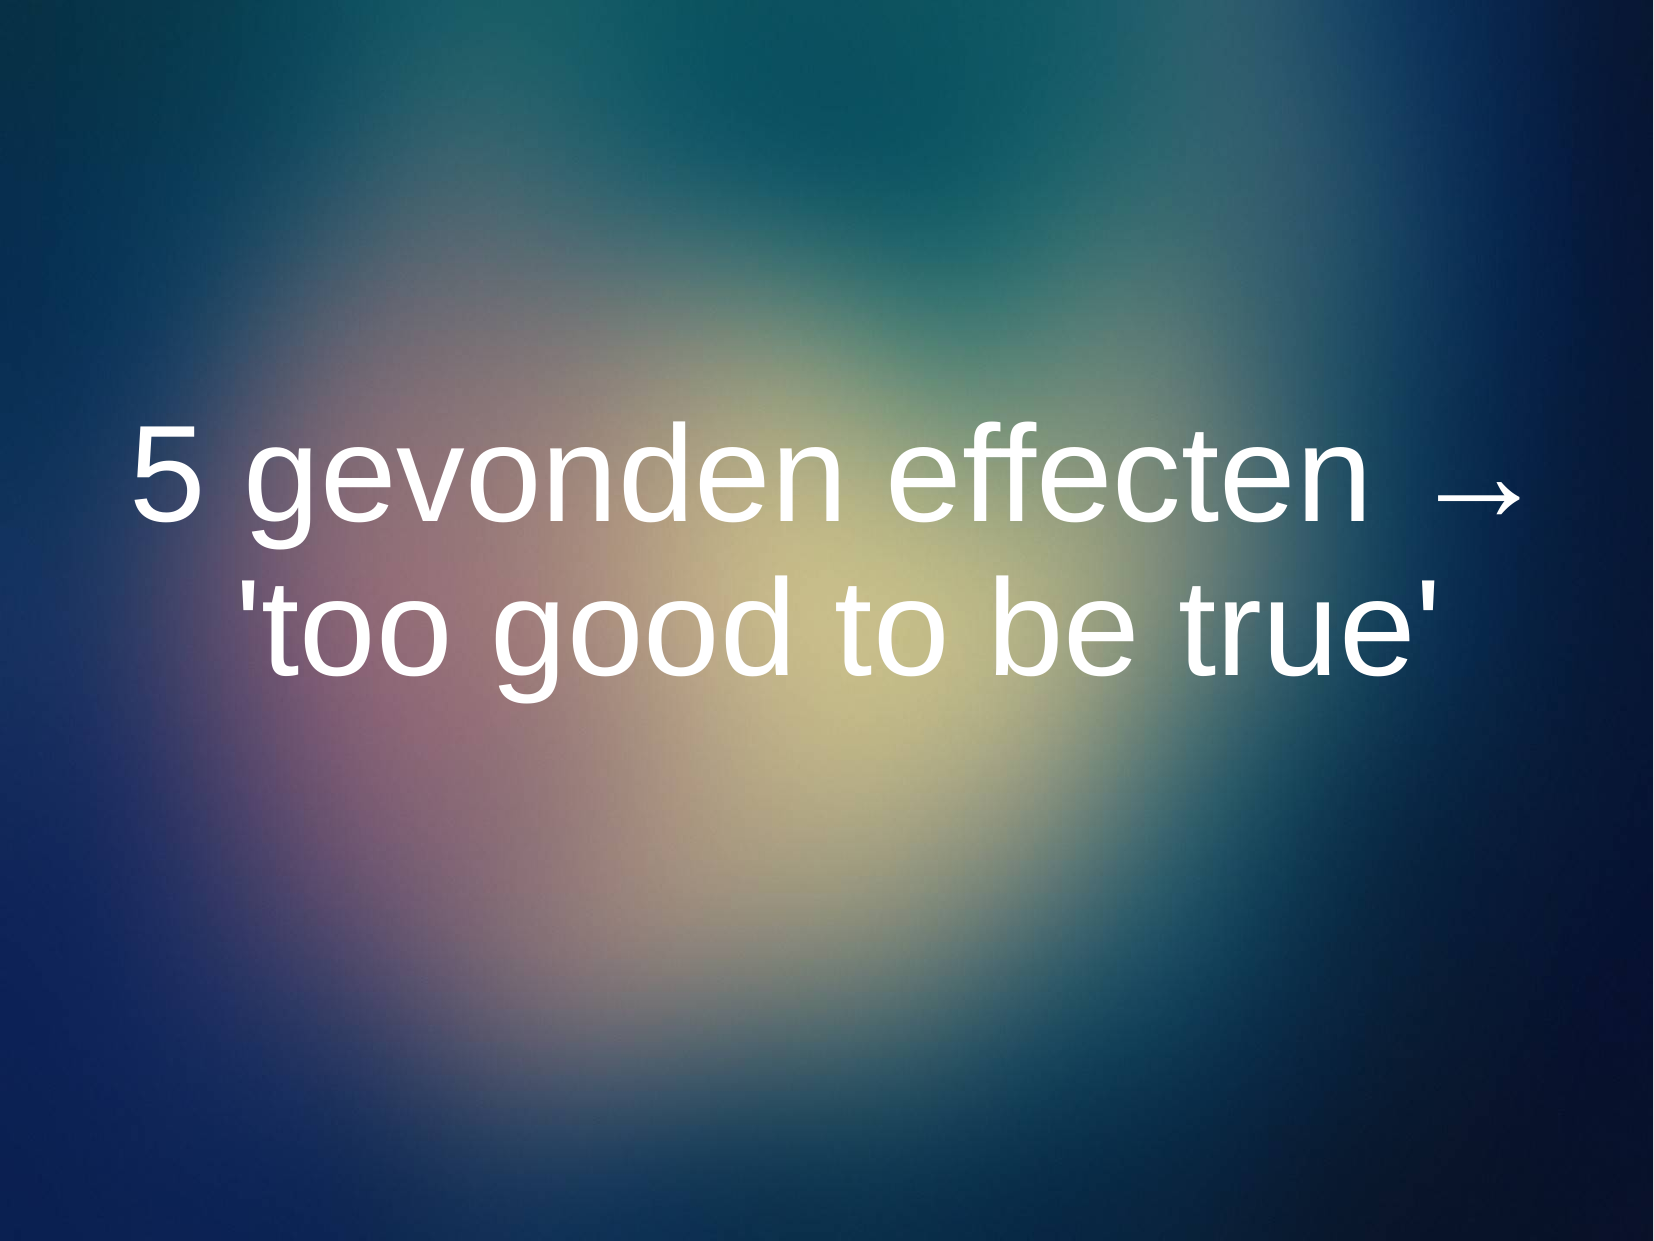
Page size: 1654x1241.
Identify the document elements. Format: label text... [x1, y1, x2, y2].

text_box 5 gevonden effecten → 'too good to be true' [75, 390, 1604, 713]
picture [0, 0, 1654, 1241]
